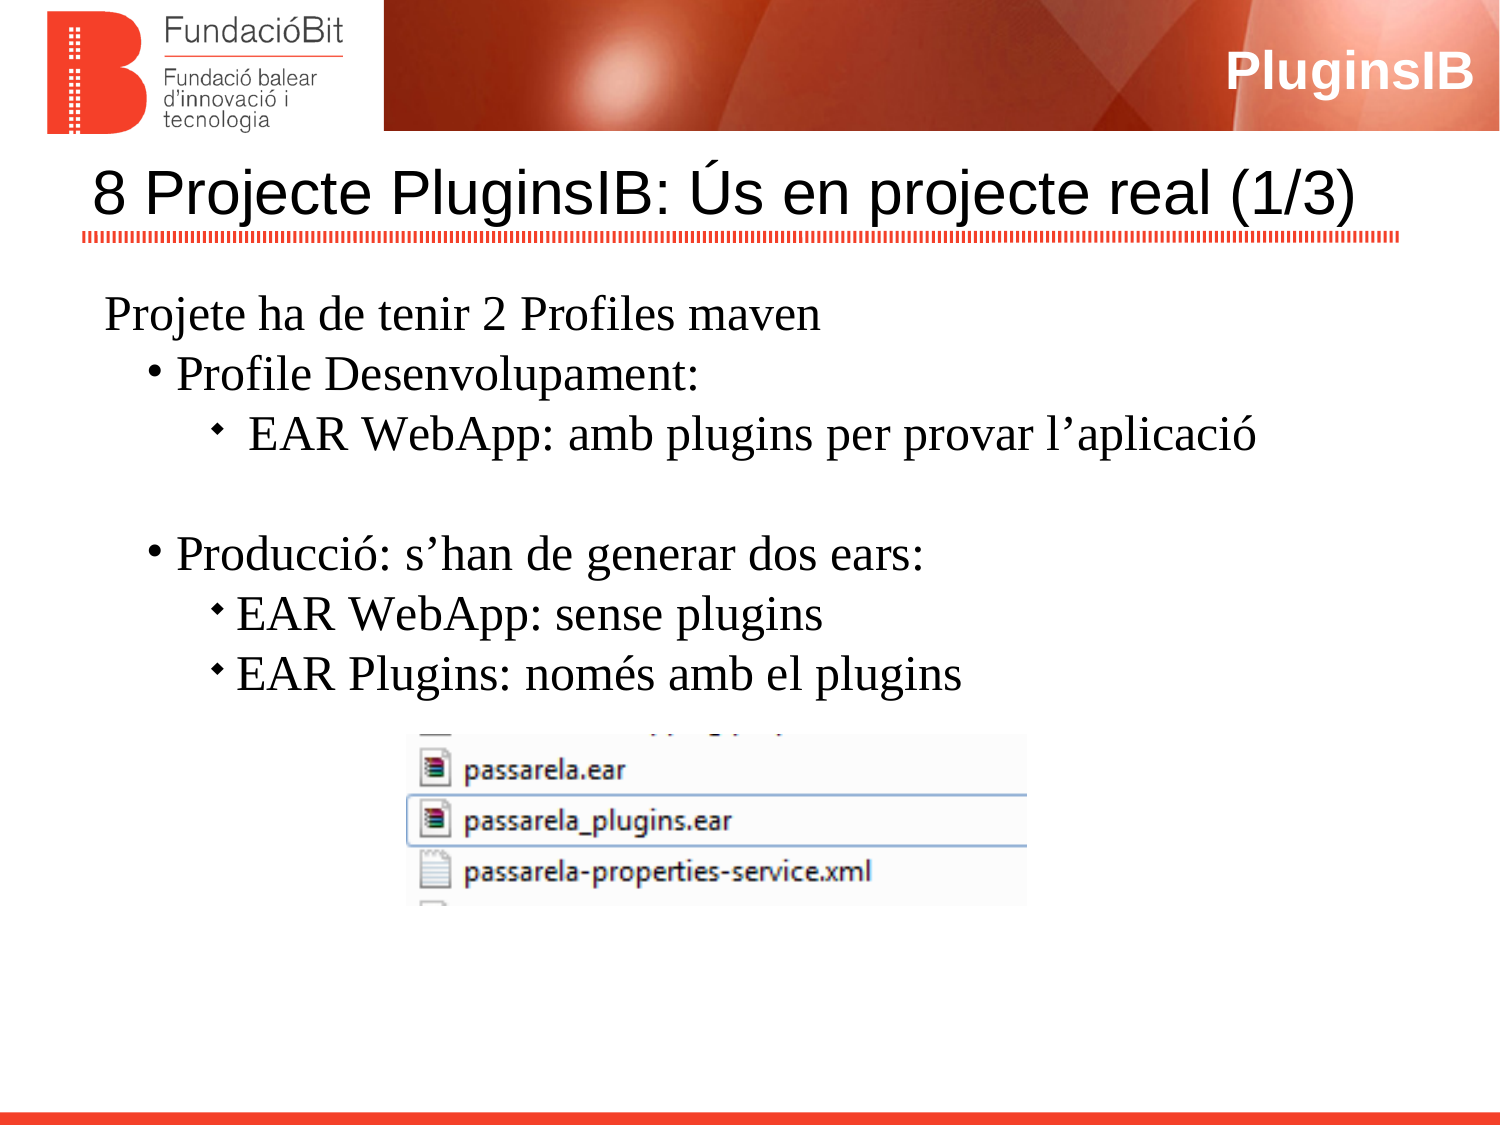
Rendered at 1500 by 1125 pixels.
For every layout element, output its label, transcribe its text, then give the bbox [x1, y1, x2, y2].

text_box Projete ha de tenir 2 Profiles maven Profile Desenvolupament: EAR WebApp: amb plugins per provar l’aplicació Producció: s’han de generar dos ears: EAR WebApp: sense plugins EAR Plugins: només amb el plugins [90, 273, 1313, 708]
list 8 Projecte PluginsIB: Ús en projecte real (1/3) [40, 158, 1426, 237]
title PluginsIB [324, 19, 1477, 123]
picture [406, 734, 1027, 906]
picture [383, 0, 1500, 131]
picture [47, 11, 343, 134]
